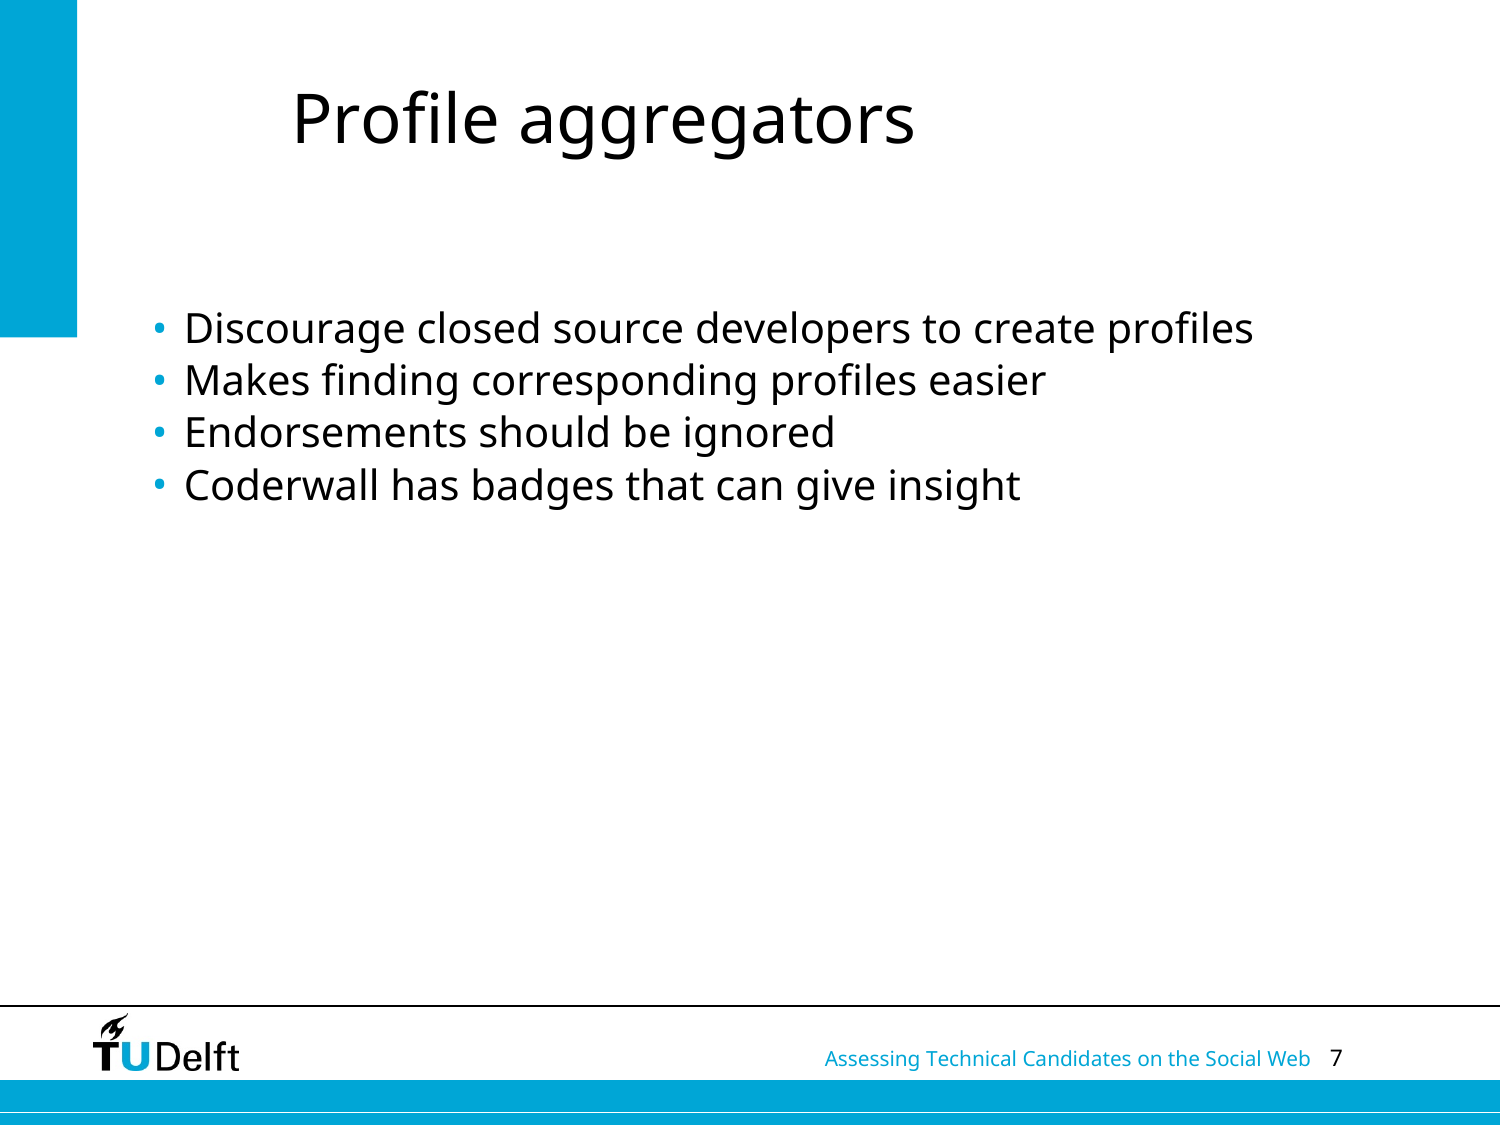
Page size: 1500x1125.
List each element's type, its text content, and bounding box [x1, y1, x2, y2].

title Profile aggregators [150, 74, 1326, 280]
picture [93, 1013, 239, 1071]
list Discourage closed source developers to create profiles Makes finding corresponding profiles easier Endorsements should be ignored Coderwall has badges that can give insight [151, 299, 1323, 953]
